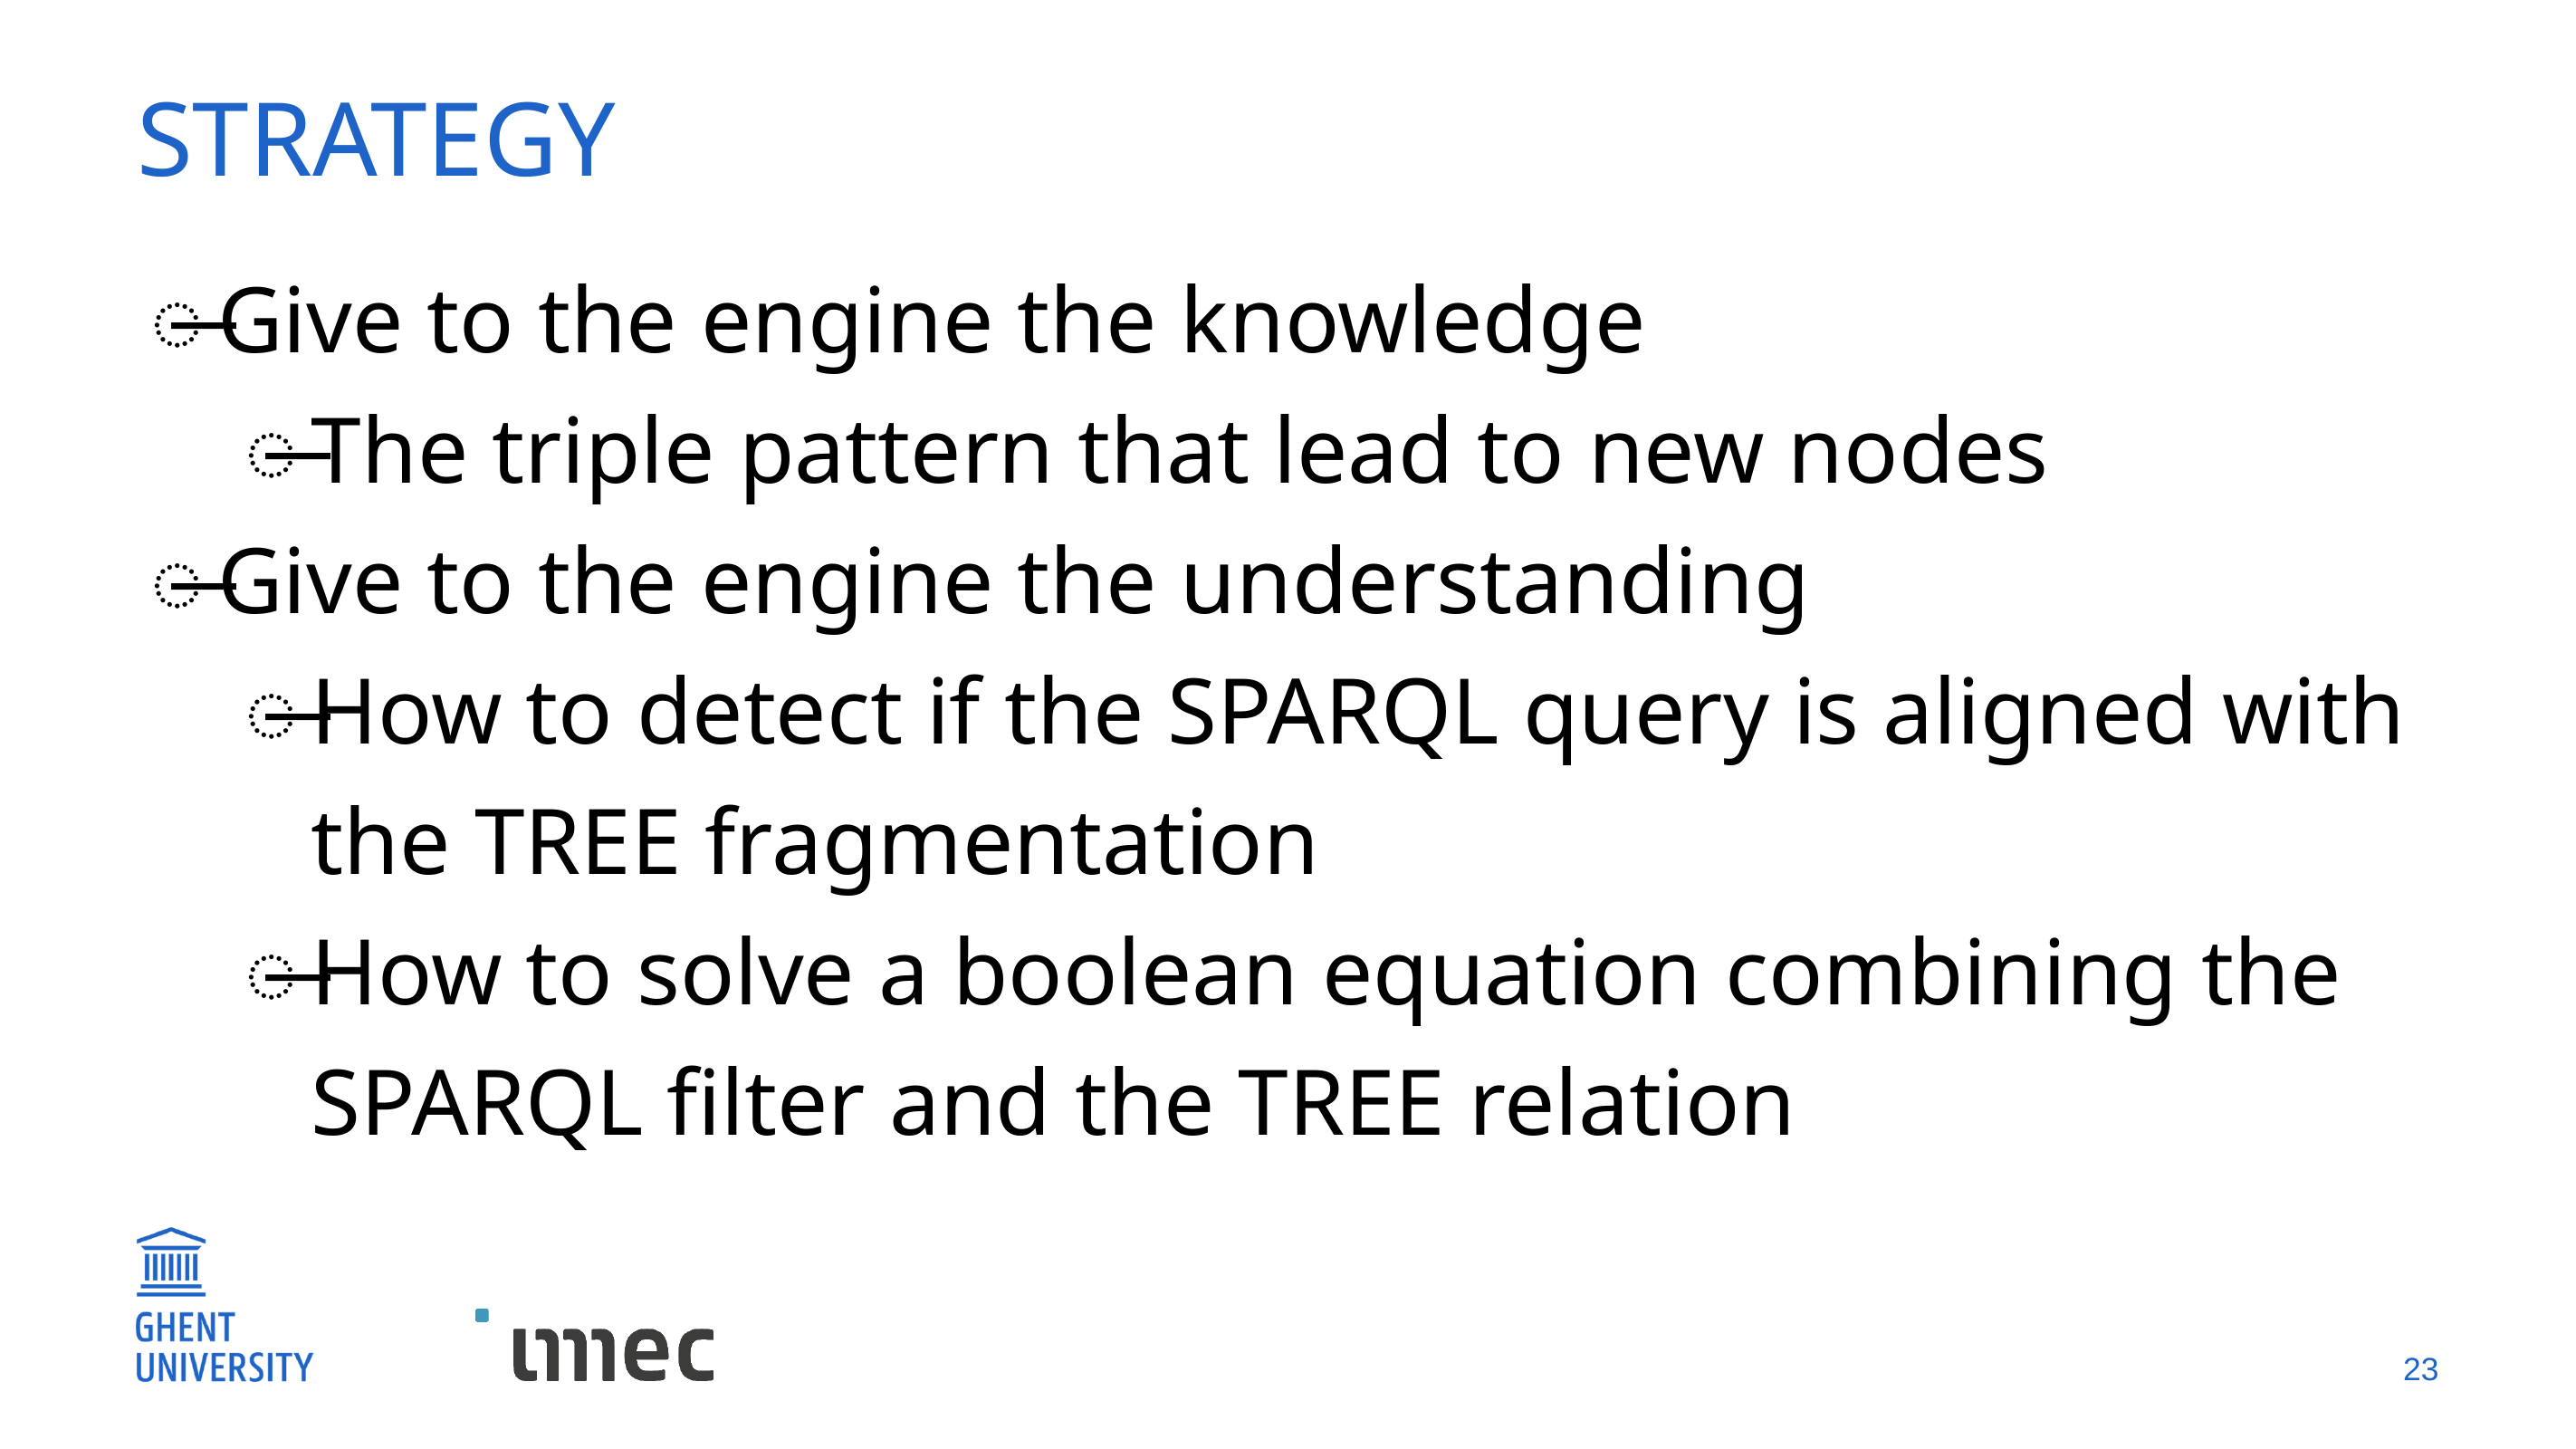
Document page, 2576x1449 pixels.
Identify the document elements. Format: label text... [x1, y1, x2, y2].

picture [68, 1175, 411, 1449]
picture [475, 1309, 713, 1381]
list Give to the engine the knowledge The triple pattern that lead to new nodes Give to the engine the understanding How to detect if the SPARQL query is aligned with the TREE fragmentation How to solve a boolean equation combining the SPARQL filter and the TREE relation [124, 234, 2456, 1229]
slide_number <number> [2315, 1329, 2453, 1407]
title STRATEGY [123, 76, 2456, 206]
